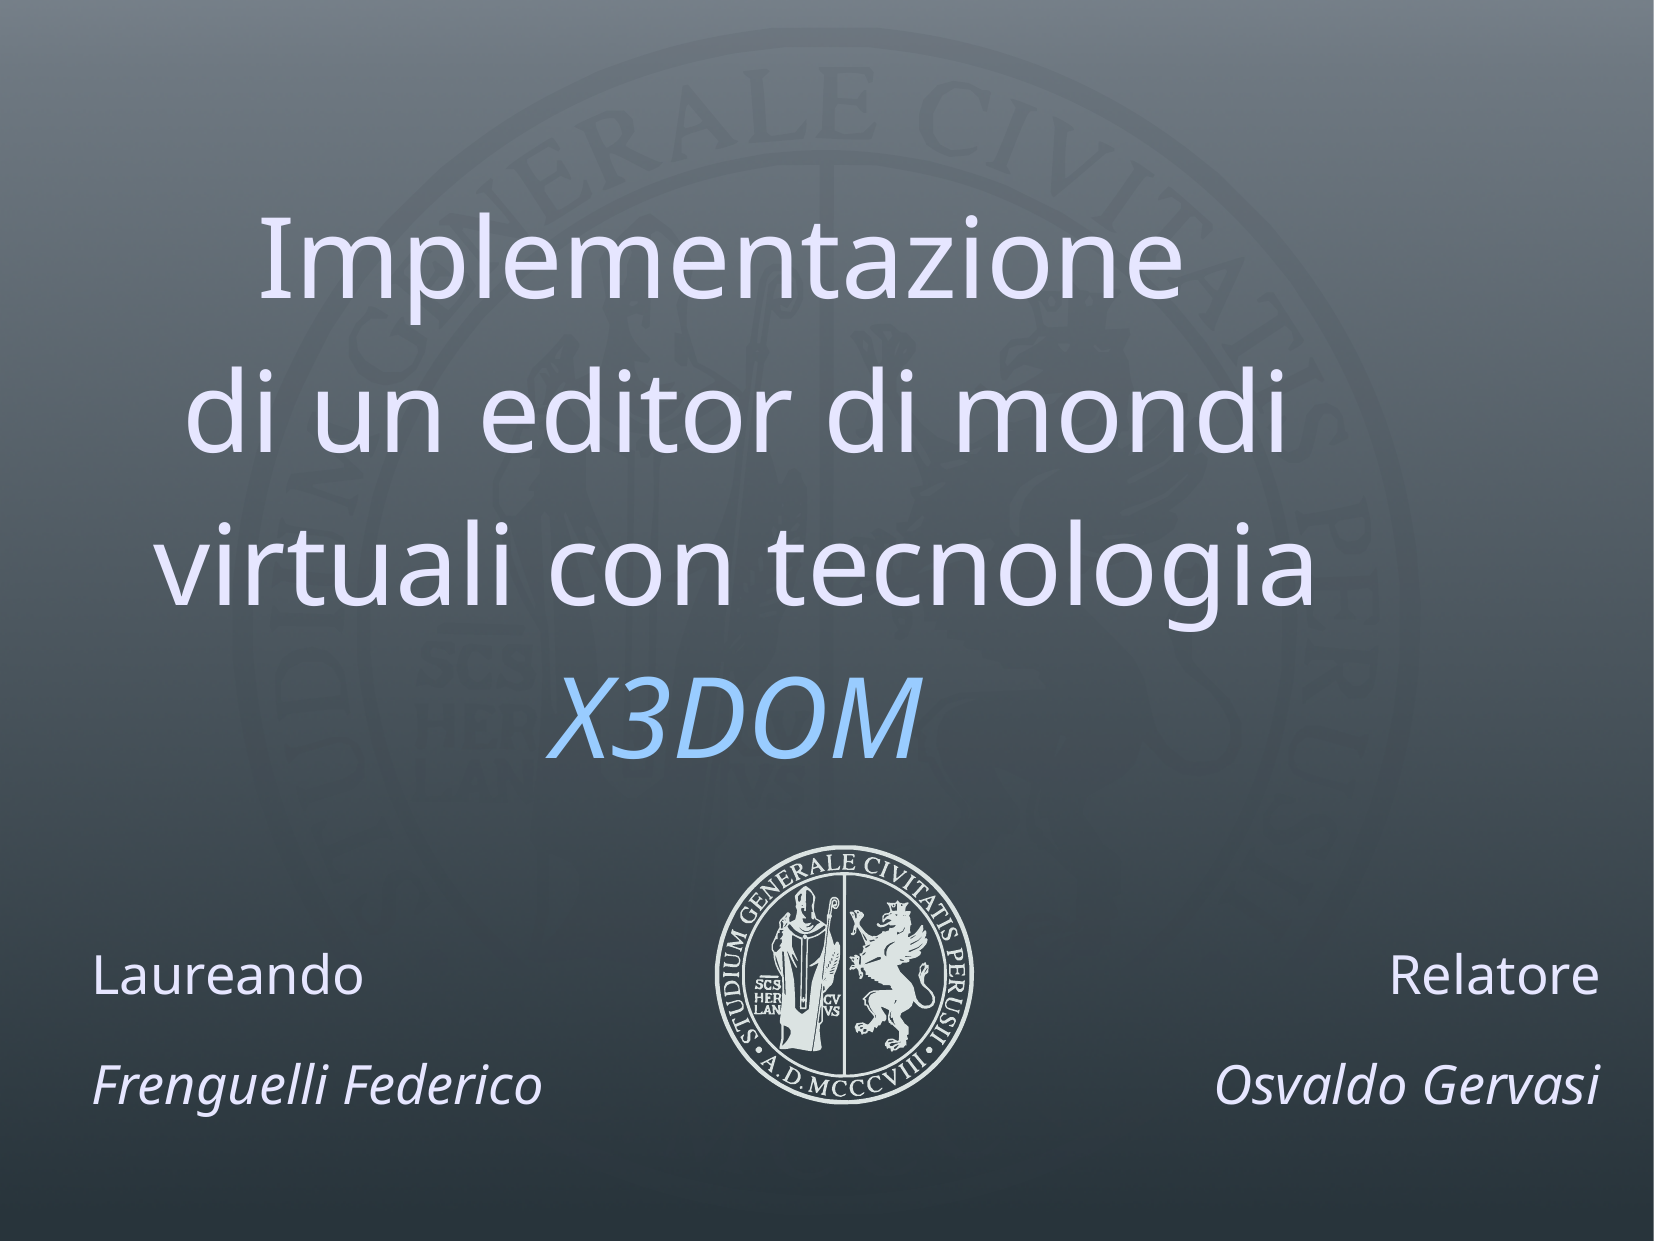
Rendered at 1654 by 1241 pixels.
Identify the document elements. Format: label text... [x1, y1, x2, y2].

picture [0, 0, 1654, 1241]
text_box Implementazione di un editor di mondi virtuali con tecnologia X3DOM [138, 171, 1515, 762]
text_box Laureando Frenguelli Federico [76, 891, 540, 1097]
text_box Relatore Osvaldo Gervasi [1198, 891, 1583, 1097]
